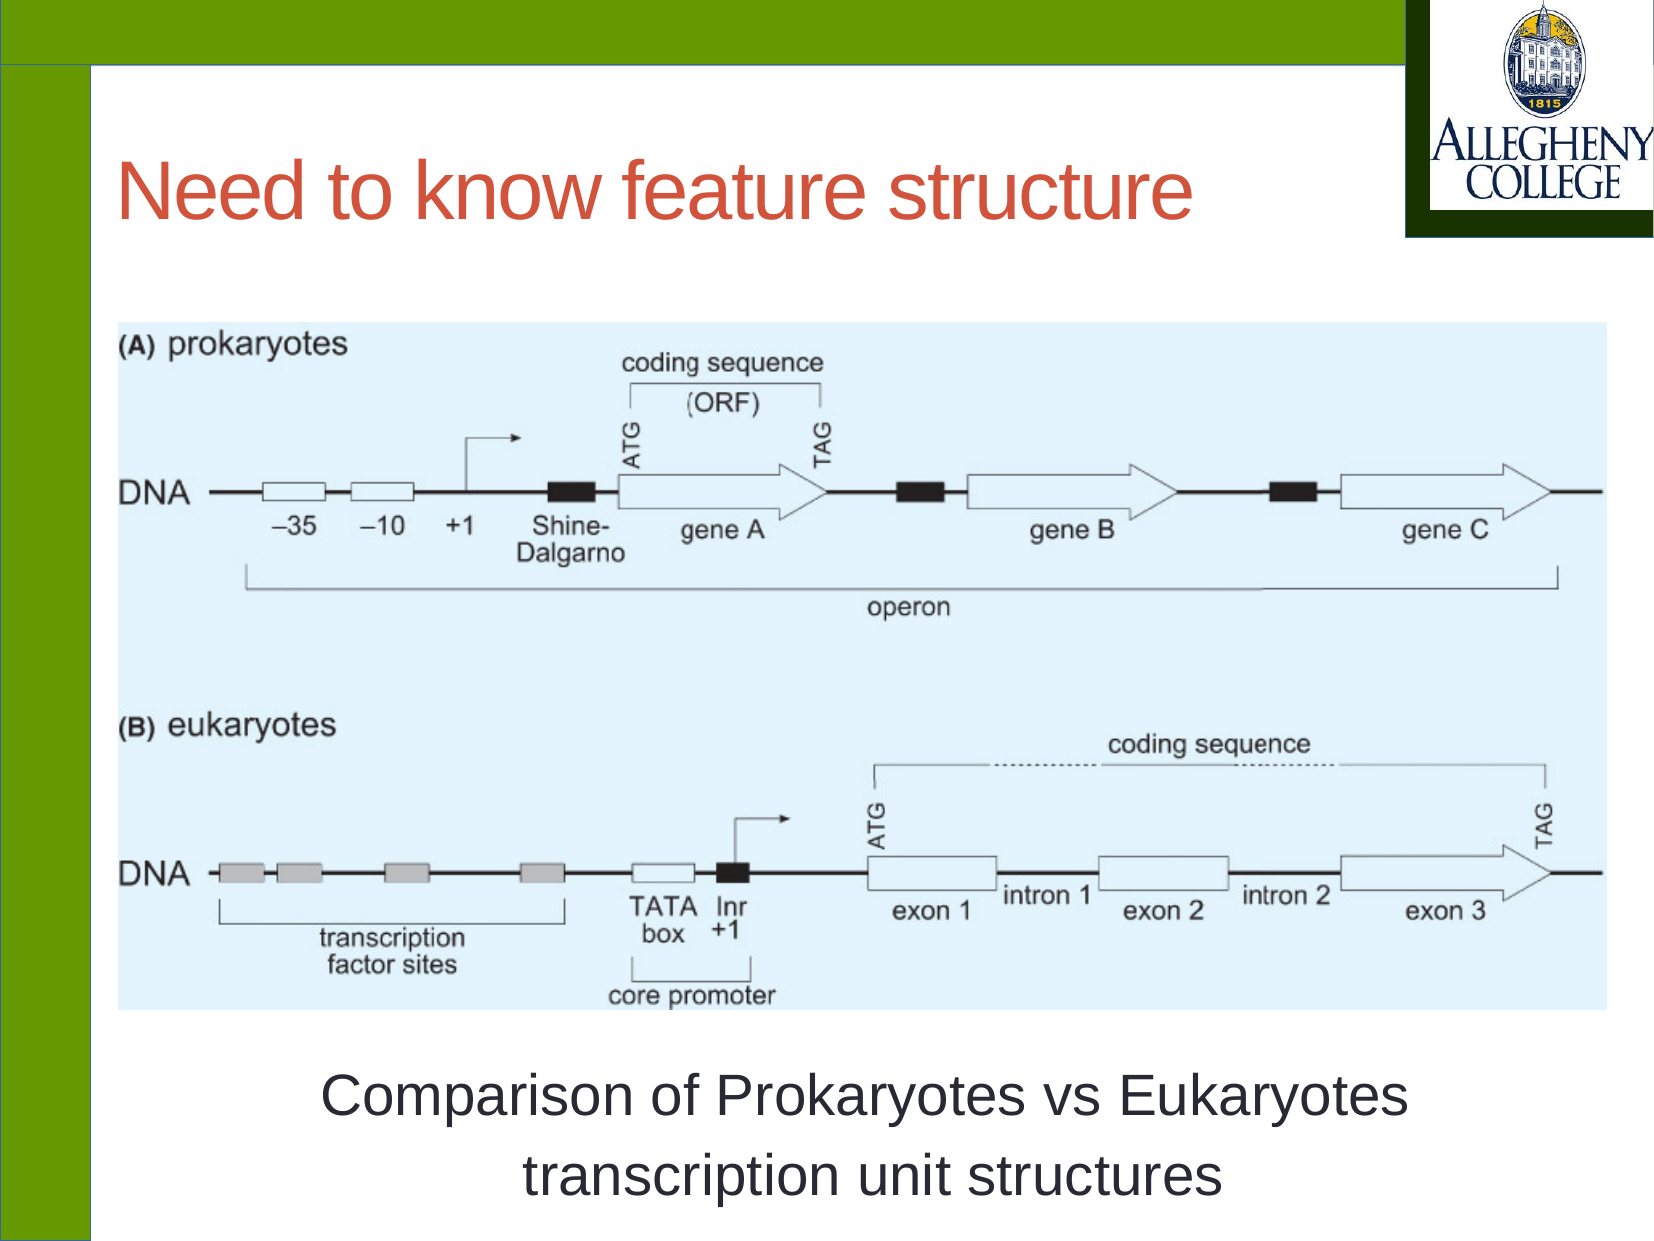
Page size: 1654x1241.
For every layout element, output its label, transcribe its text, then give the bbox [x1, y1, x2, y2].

text_box [0, 0, 1654, 1241]
picture [118, 322, 1607, 1011]
list Comparison of Prokaryotes vs Eukaryotes transcription unit structures [129, 1049, 1619, 1216]
title Need to know feature structure [100, 96, 1589, 276]
picture [1430, 0, 1654, 210]
